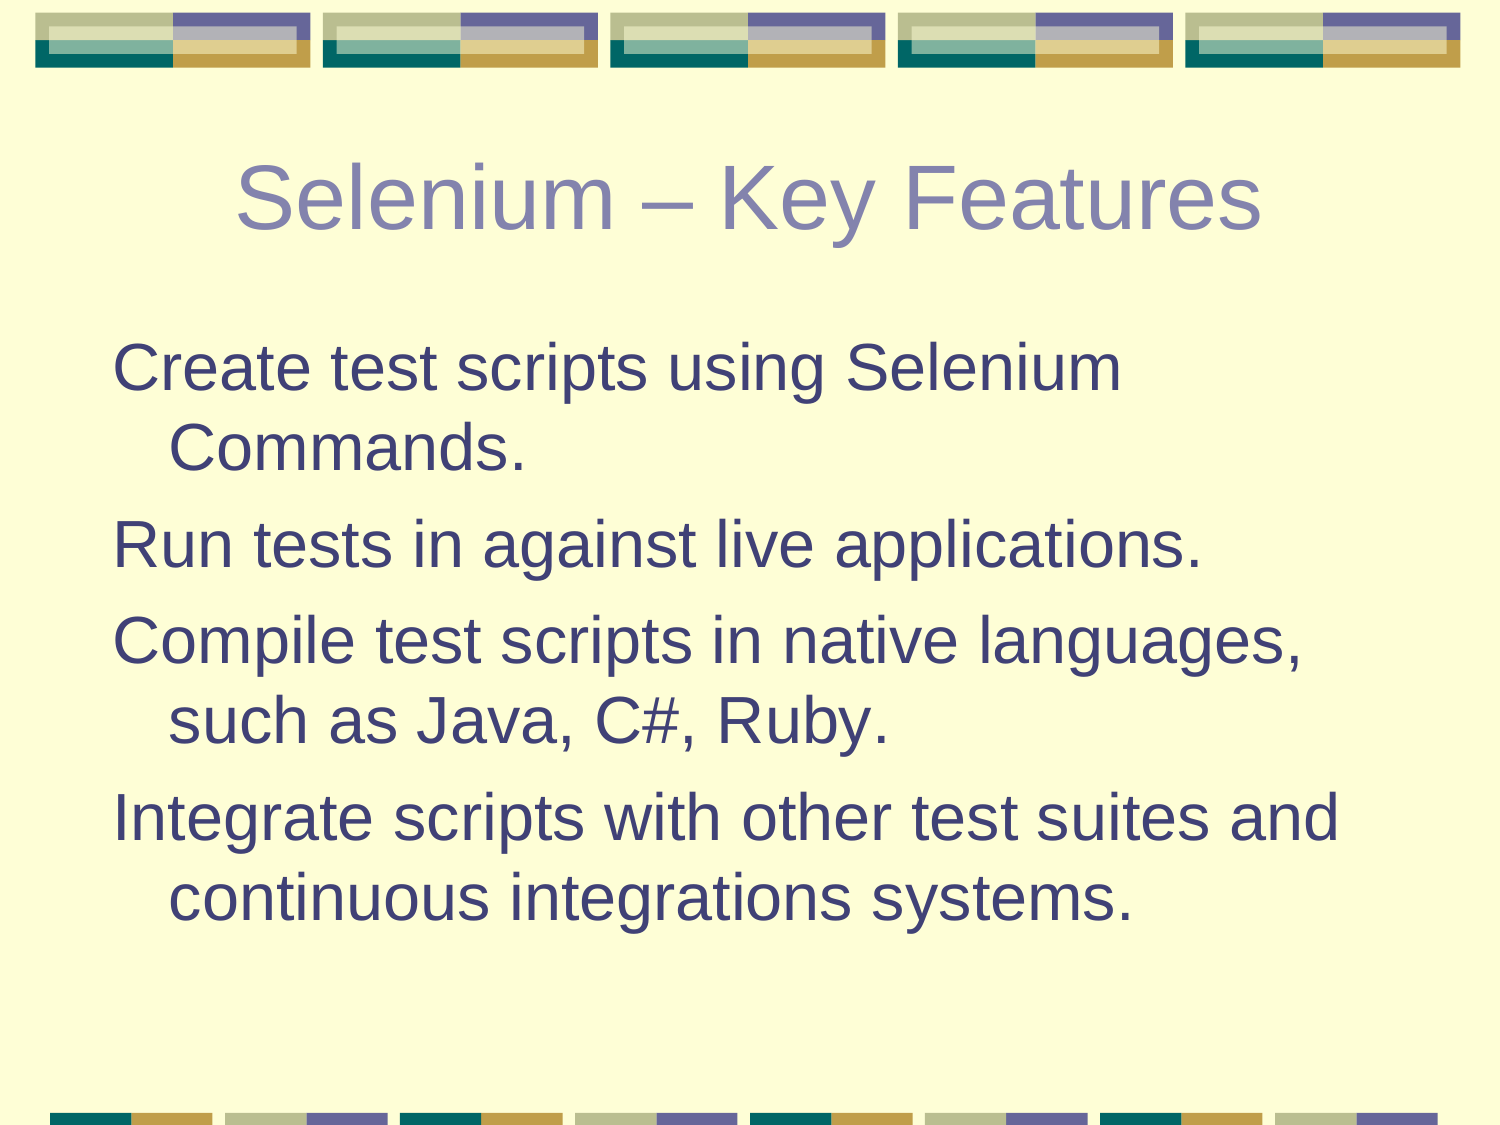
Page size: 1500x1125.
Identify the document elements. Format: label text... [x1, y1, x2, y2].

list Create test scripts using Selenium Commands. Run tests in against live applications. Compile test scripts in native languages, such as Java, C#, Ruby. Integrate scripts with other test suites and continuous integrations systems. [112, 324, 1388, 1001]
title Selenium – Key Features [112, 79, 1388, 308]
